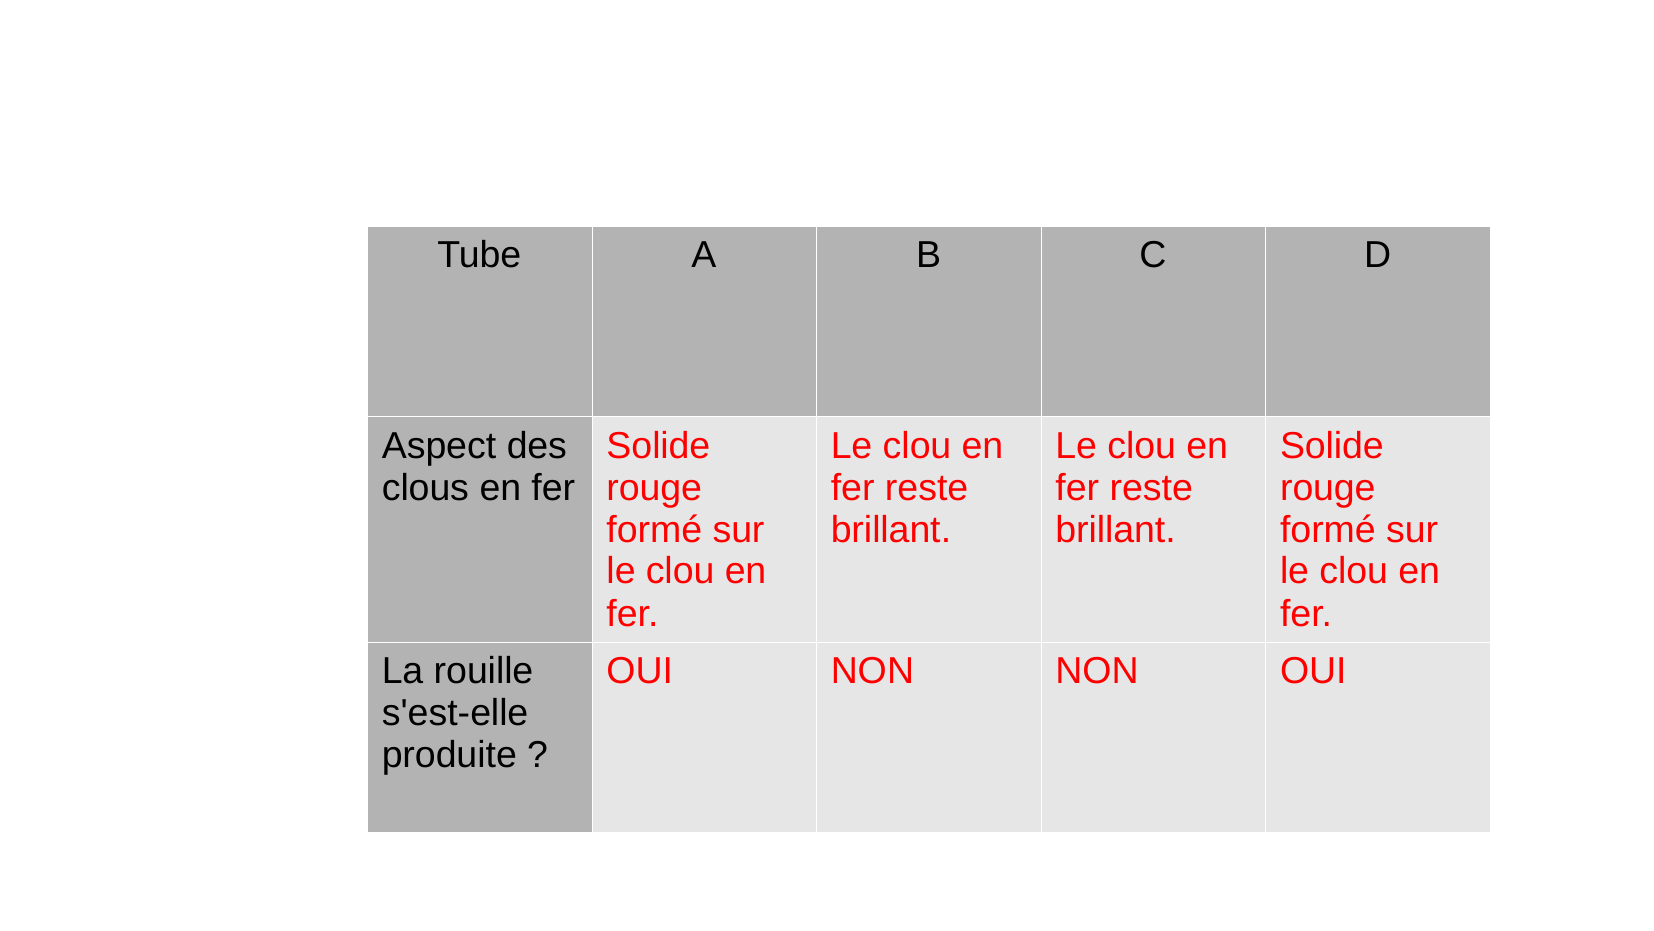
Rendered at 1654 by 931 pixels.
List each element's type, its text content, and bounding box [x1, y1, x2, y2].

table_cell NON [1042, 643, 1265, 832]
table_cell Solide rouge formé sur le clou en fer. [593, 417, 816, 642]
table_cell OUI [1266, 643, 1490, 832]
table_header A [593, 227, 816, 416]
table_cell Aspect des clous en fer [368, 417, 592, 642]
table_header Tube [368, 227, 592, 416]
table_cell Le clou en fer reste brillant. [1042, 417, 1265, 642]
table_cell Solide rouge formé sur le clou en fer. [1266, 417, 1490, 642]
table_cell Le clou en fer reste brillant. [817, 417, 1041, 642]
table_cell La rouille s'est-elle produite ? [368, 643, 592, 832]
table_cell OUI [593, 643, 816, 832]
table_header B [817, 227, 1041, 416]
table_header C [1042, 227, 1265, 416]
table_header D [1266, 227, 1490, 416]
table_cell NON [817, 643, 1041, 832]
